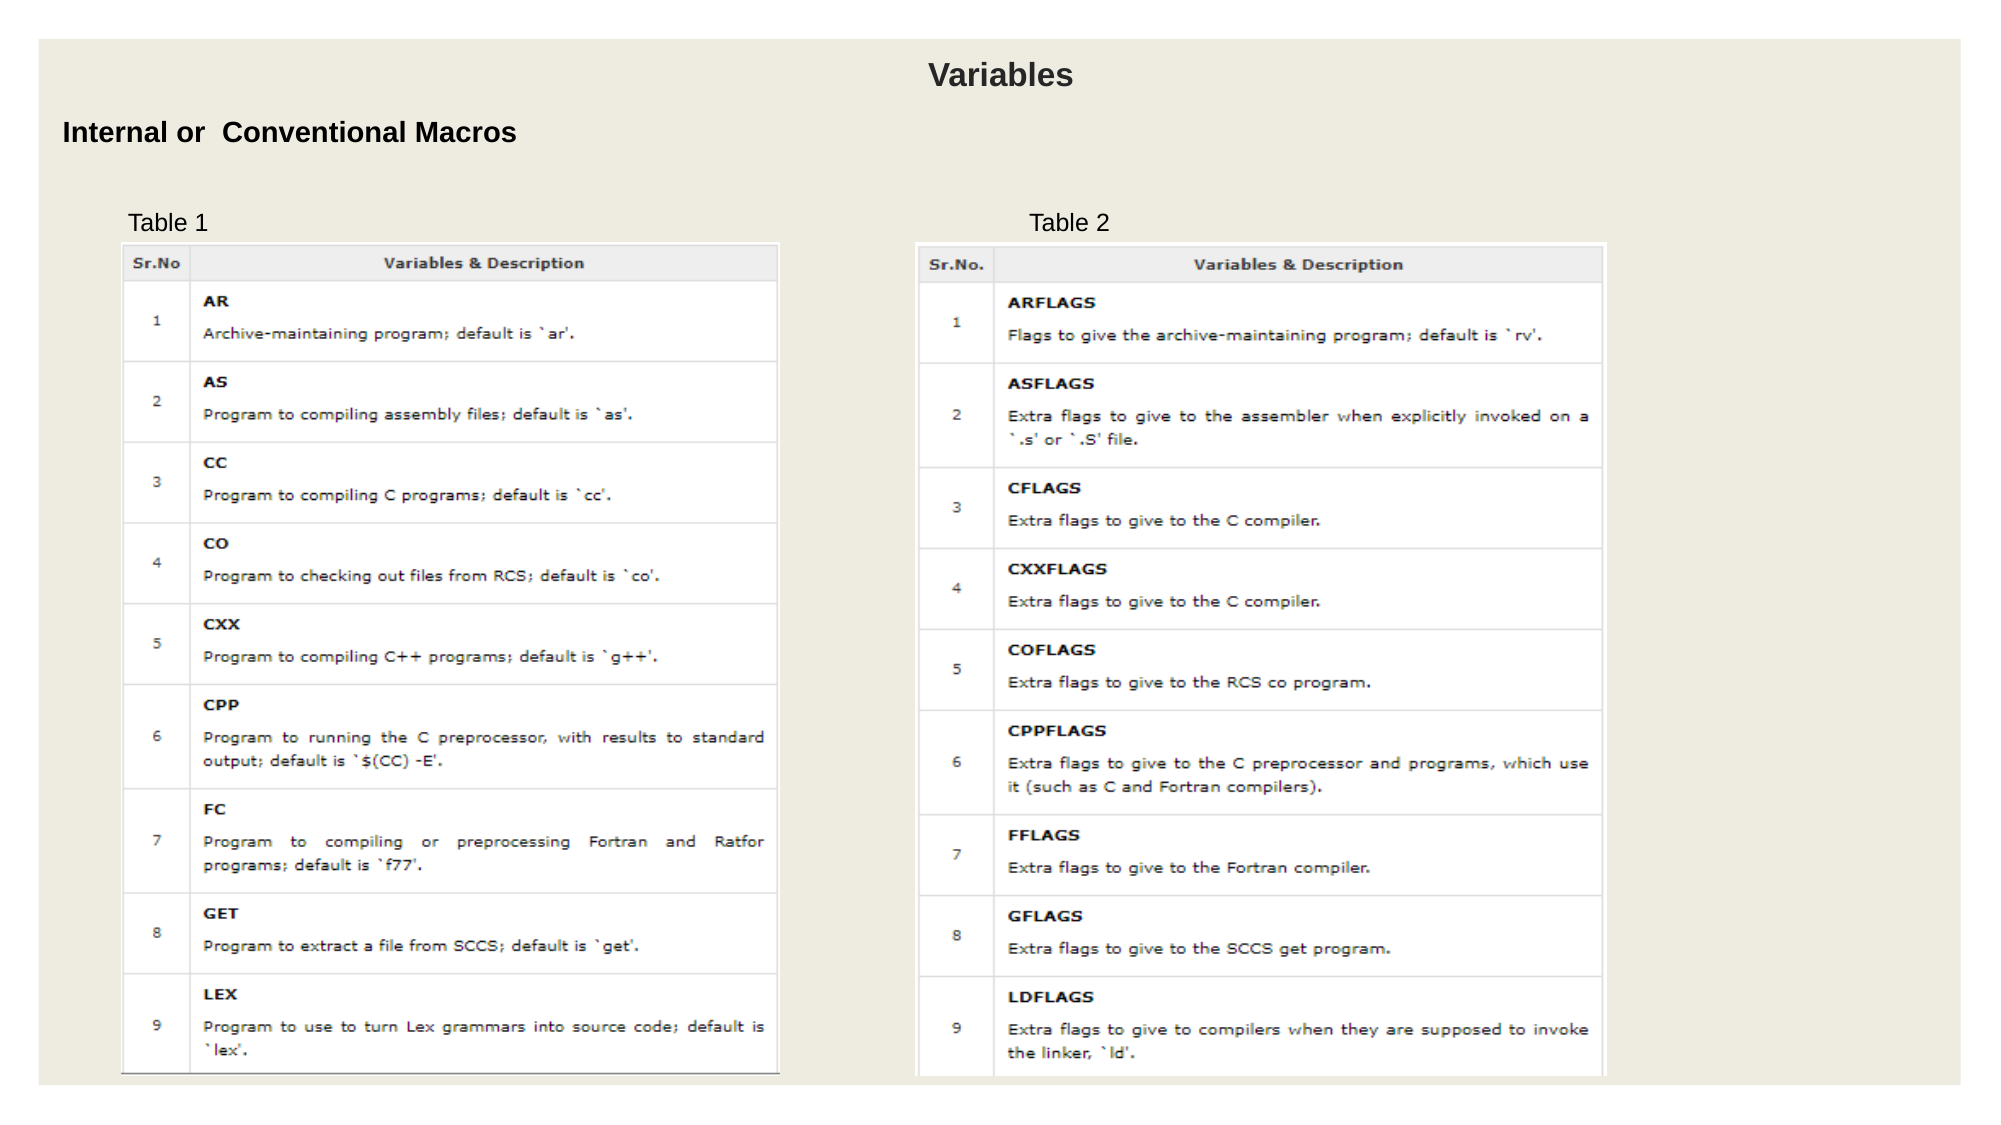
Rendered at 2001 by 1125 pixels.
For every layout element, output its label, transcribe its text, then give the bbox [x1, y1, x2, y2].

text_box Variables [39, 39, 1963, 106]
text_box Internal or Conventional Macros Table 1 Table 2 [39, 106, 1963, 1090]
picture [915, 242, 1607, 1076]
picture [121, 242, 780, 1076]
